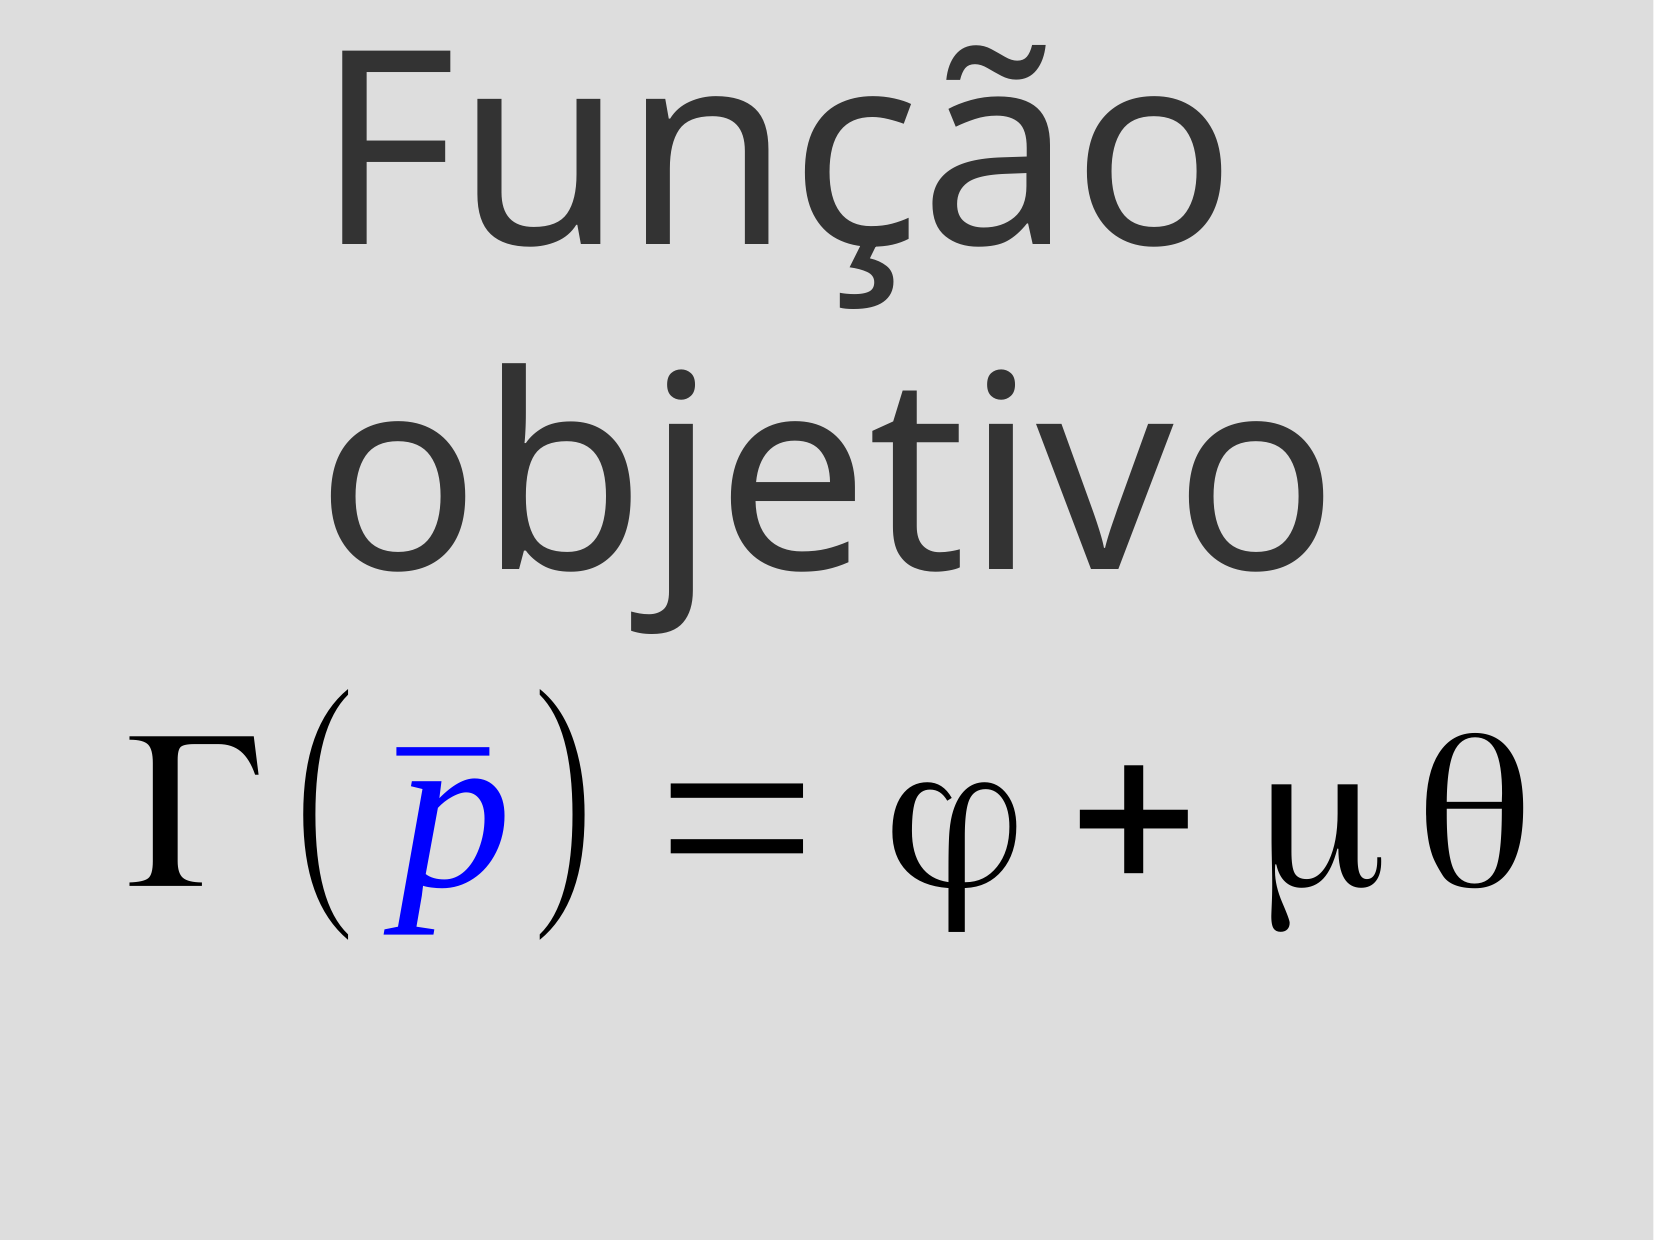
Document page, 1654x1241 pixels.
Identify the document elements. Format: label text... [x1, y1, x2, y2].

chart [111, 677, 1543, 951]
title Função objetivo [82, 0, 1571, 528]
